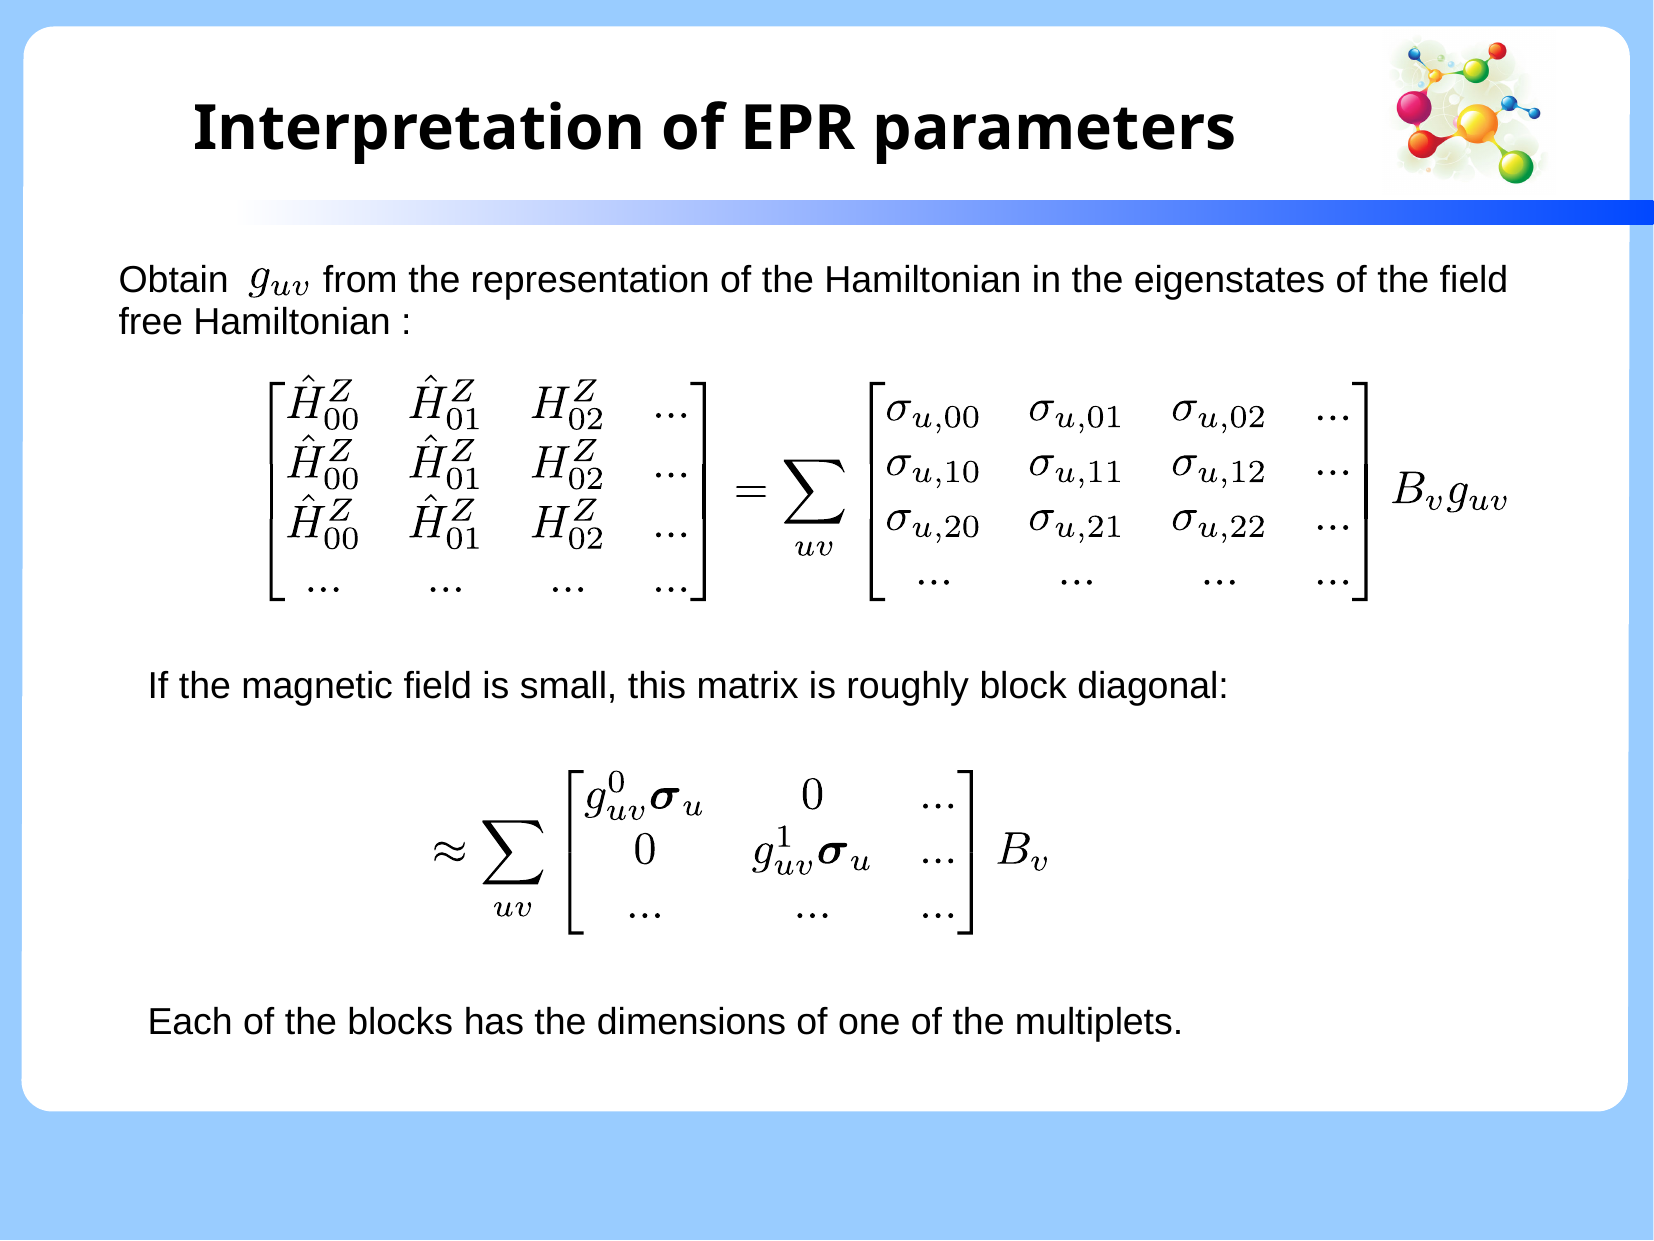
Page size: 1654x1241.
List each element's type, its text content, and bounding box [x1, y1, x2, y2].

picture [1382, 29, 1556, 195]
text_box Obtain from the representation of the Hamiltonian in the eigenstates of the field free Hamiltonian : [103, 251, 1577, 351]
text_box If the magnetic field is small, this matrix is roughly block diagonal: Each of the blocks has the dimensions of one of the multiplets. [132, 614, 1606, 1050]
title Interpretation of EPR parameters [82, 49, 1332, 201]
text_box [254, 374, 1509, 602]
text_box [247, 267, 311, 298]
text_box [431, 770, 1050, 935]
